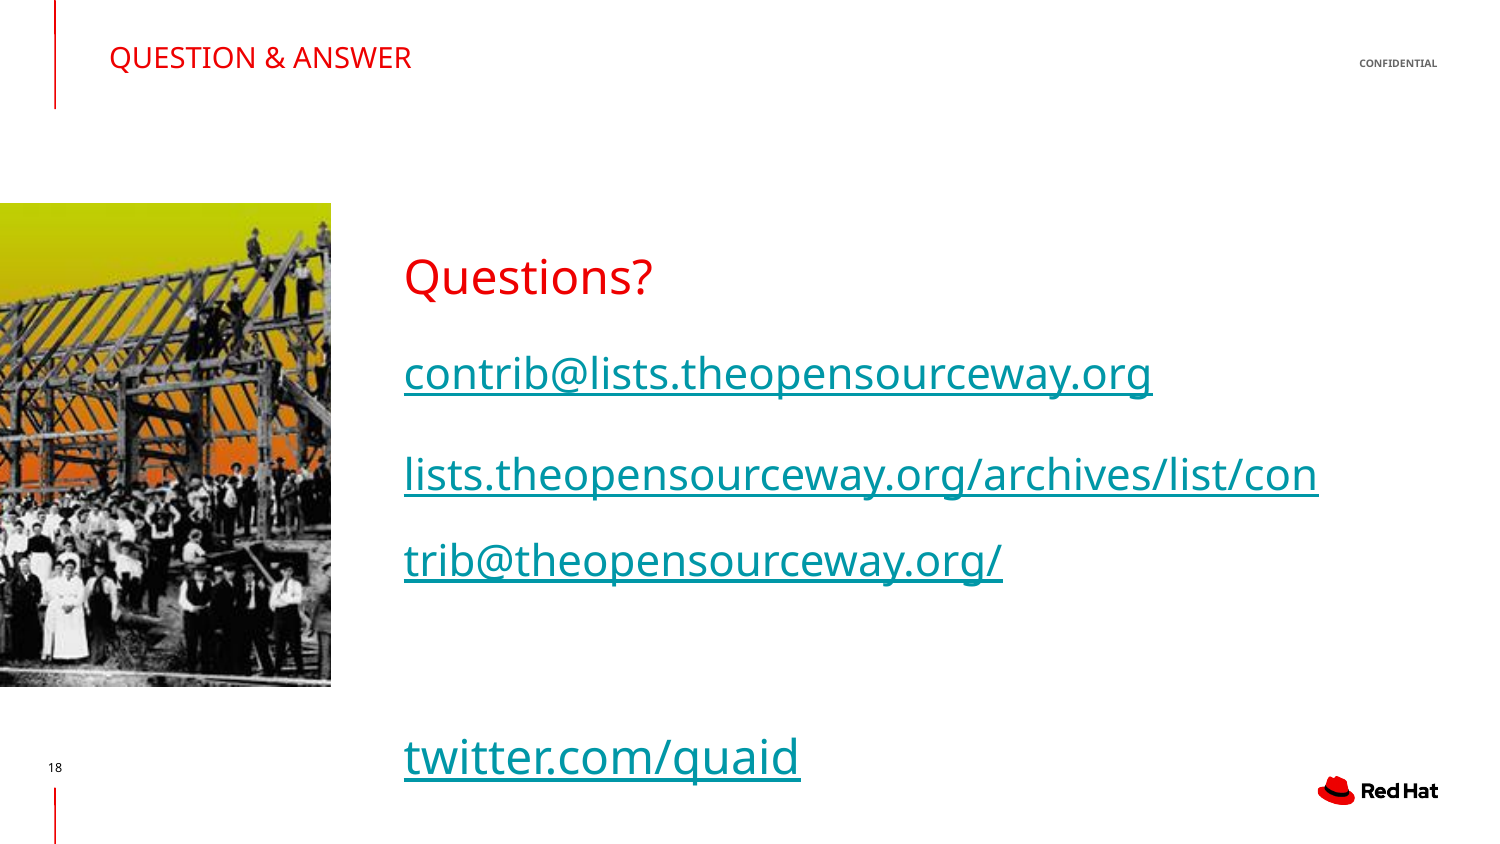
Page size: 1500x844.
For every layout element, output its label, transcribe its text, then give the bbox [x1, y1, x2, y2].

picture [1317, 776, 1438, 805]
slide_number <number> [10, 759, 101, 777]
picture [0, 203, 331, 688]
subtitle QUESTION & ANSWER [55, 6, 689, 108]
title Questions? contrib@lists.theopensourceway.org lists.theopensourceway.org/archives/list/contrib@theopensourceway.org/ twitter.com/quaid [403, 203, 1335, 688]
